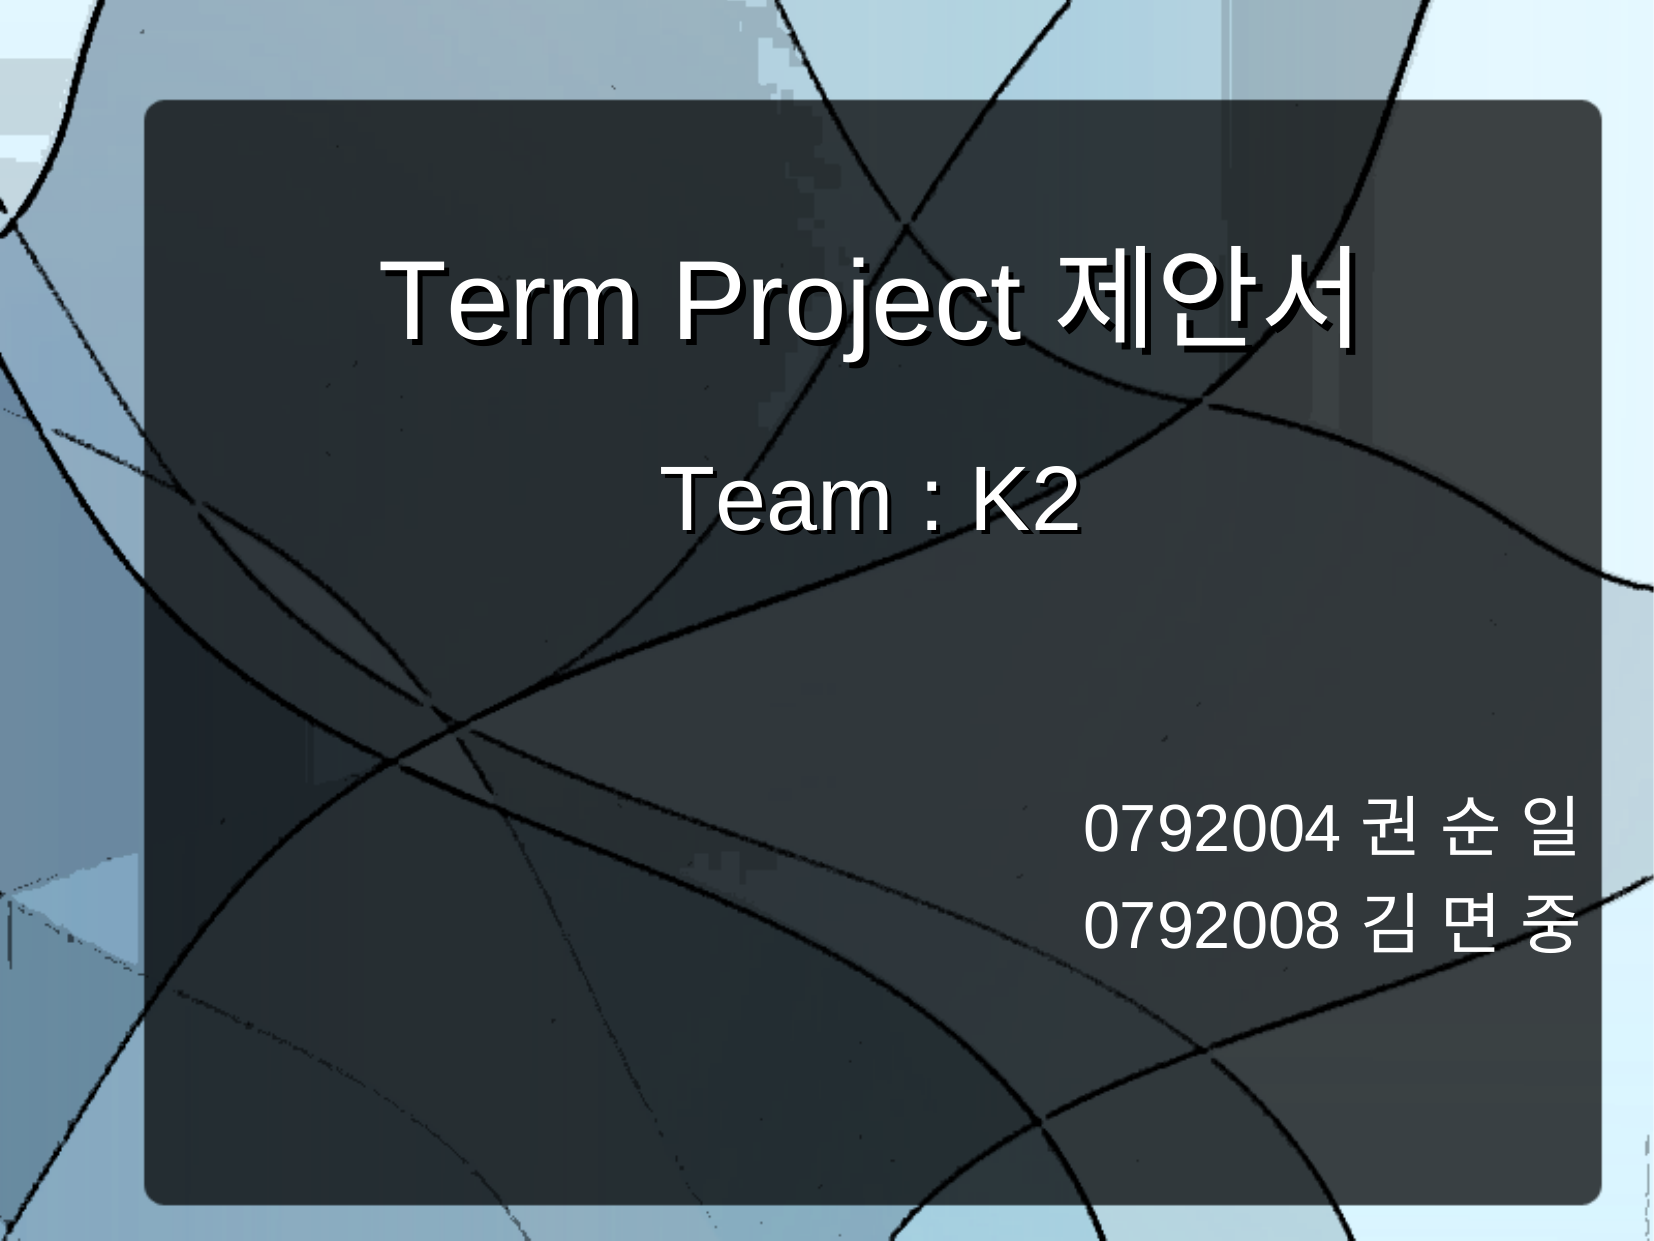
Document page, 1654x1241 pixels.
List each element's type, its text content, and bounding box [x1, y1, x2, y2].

subtitle Term Project 제안서 Team : K2 0792004 권 순 일 0792008 김 면 중 [159, 108, 1583, 1069]
picture [0, 0, 1654, 1241]
